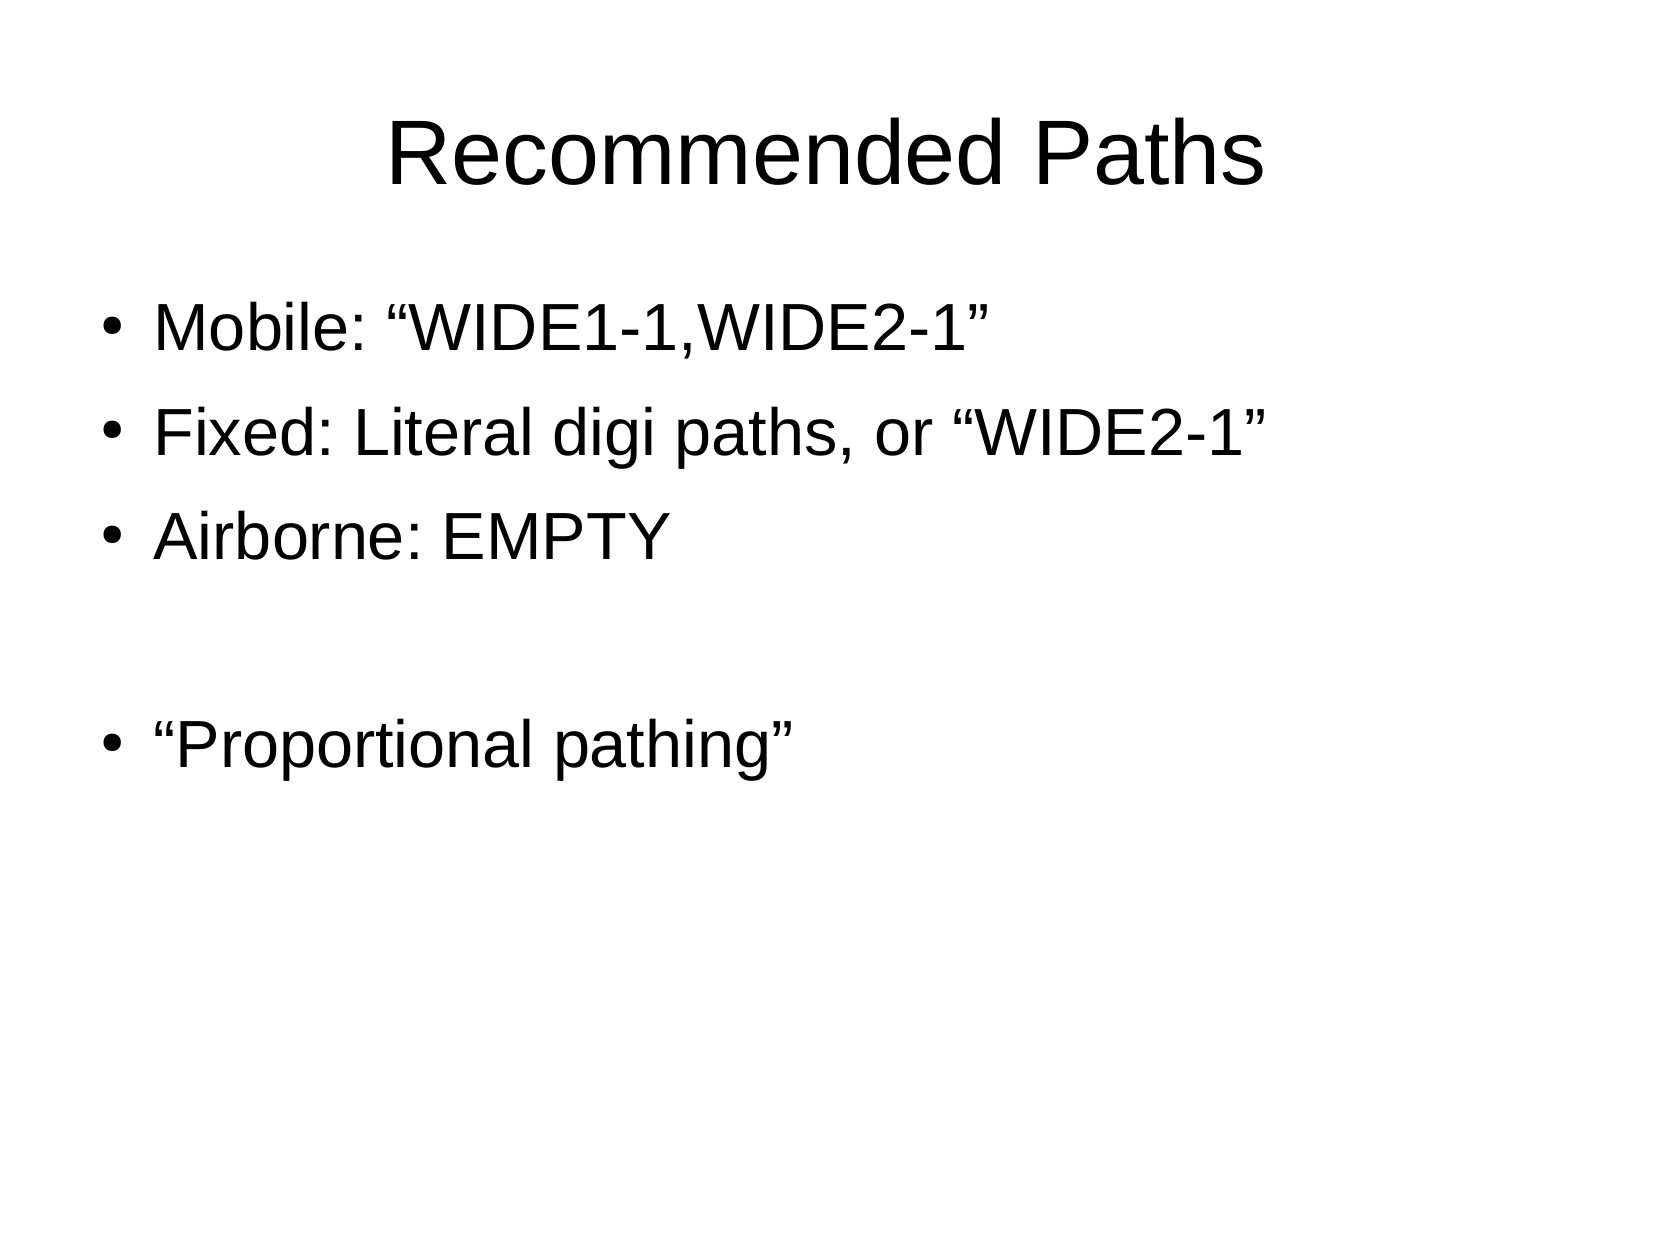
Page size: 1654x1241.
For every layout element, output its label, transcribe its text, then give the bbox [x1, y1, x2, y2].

list Mobile: “WIDE1-1,WIDE2-1” Fixed: Literal digi paths, or “WIDE2-1” Airborne: EMPTY “Proportional pathing” [82, 290, 1571, 1010]
title Recommended Paths [82, 49, 1571, 257]
